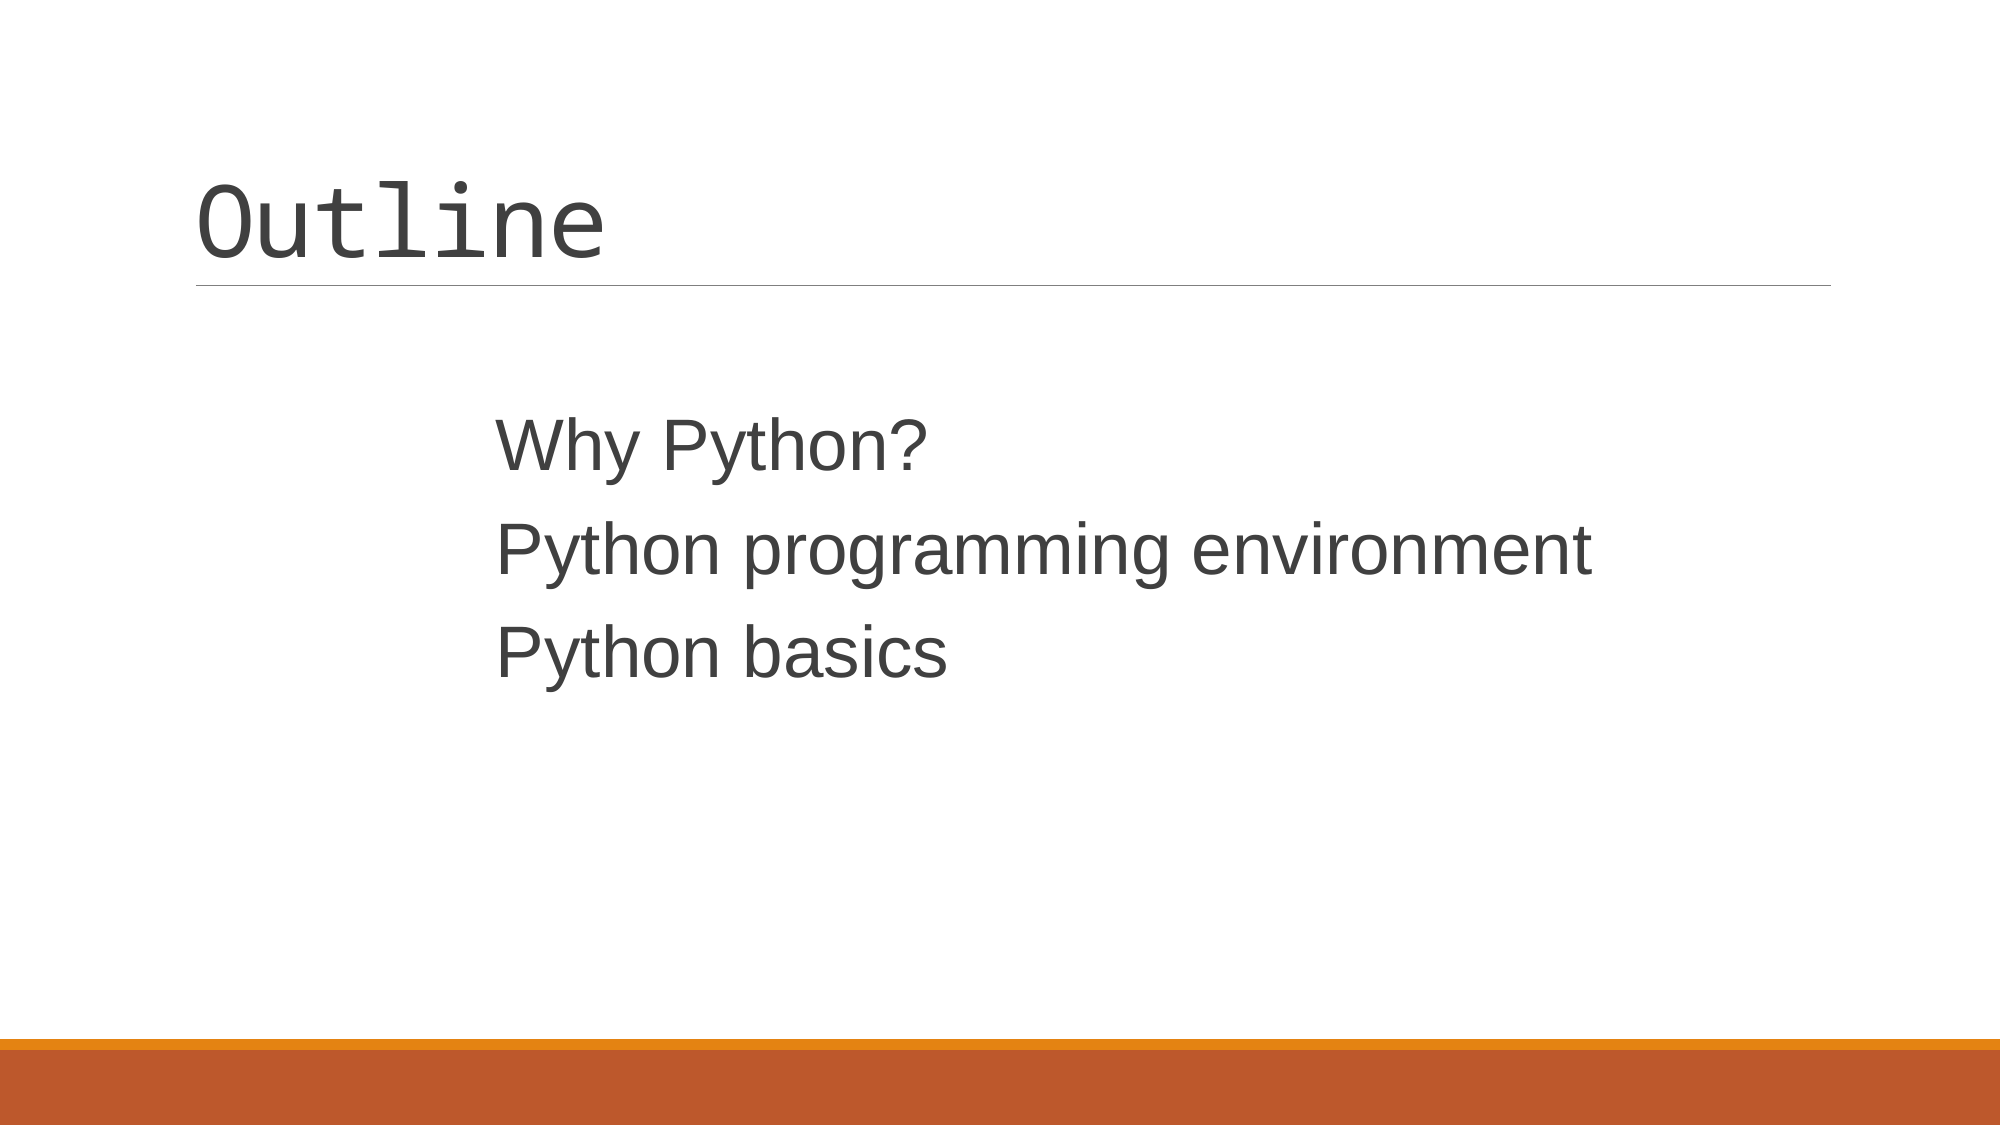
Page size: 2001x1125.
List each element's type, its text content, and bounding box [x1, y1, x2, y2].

list Why Python? Python programming environment Python basics [479, 399, 1701, 1038]
title Outline [180, 47, 1831, 286]
